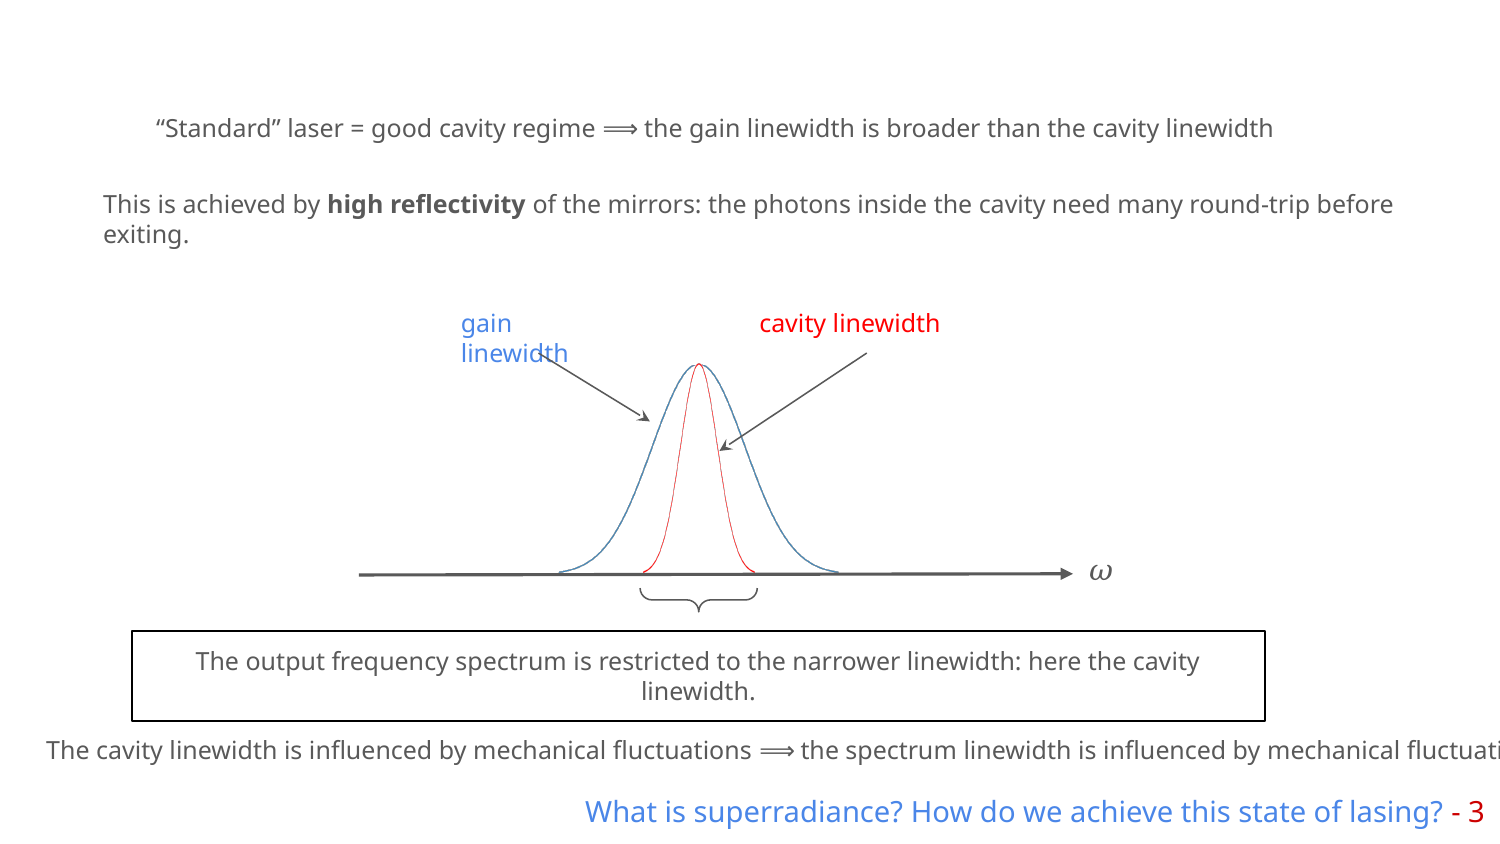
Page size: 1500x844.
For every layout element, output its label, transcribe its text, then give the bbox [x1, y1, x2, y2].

text_box What is superradiance? How do we achieve this state of lasing? - 3 [285, 780, 1500, 844]
text_box The output frequency spectrum is restricted to the narrower linewidth: here the cavity linewidth. [131, 630, 1266, 719]
picture [390, 576, 1008, 623]
text_box gain linewidth [445, 292, 631, 383]
text_box cavity linewidth [744, 292, 990, 353]
text_box This is achieved by high reflectivity of the mirrors: the photons inside the cavity need many round-trip before exiting. [88, 173, 1412, 253]
text_box “Standard” laser = good cavity regime ⟹ the gain linewidth is broader than the cavity linewidth [132, 97, 1300, 158]
text_box The cavity linewidth is influenced by mechanical fluctuations ⟹ the spectrum linewidth is influenced by mechanical fluctuations [31, 719, 1500, 780]
text_box 𝜔 [1072, 536, 1427, 602]
picture [390, 313, 1008, 573]
